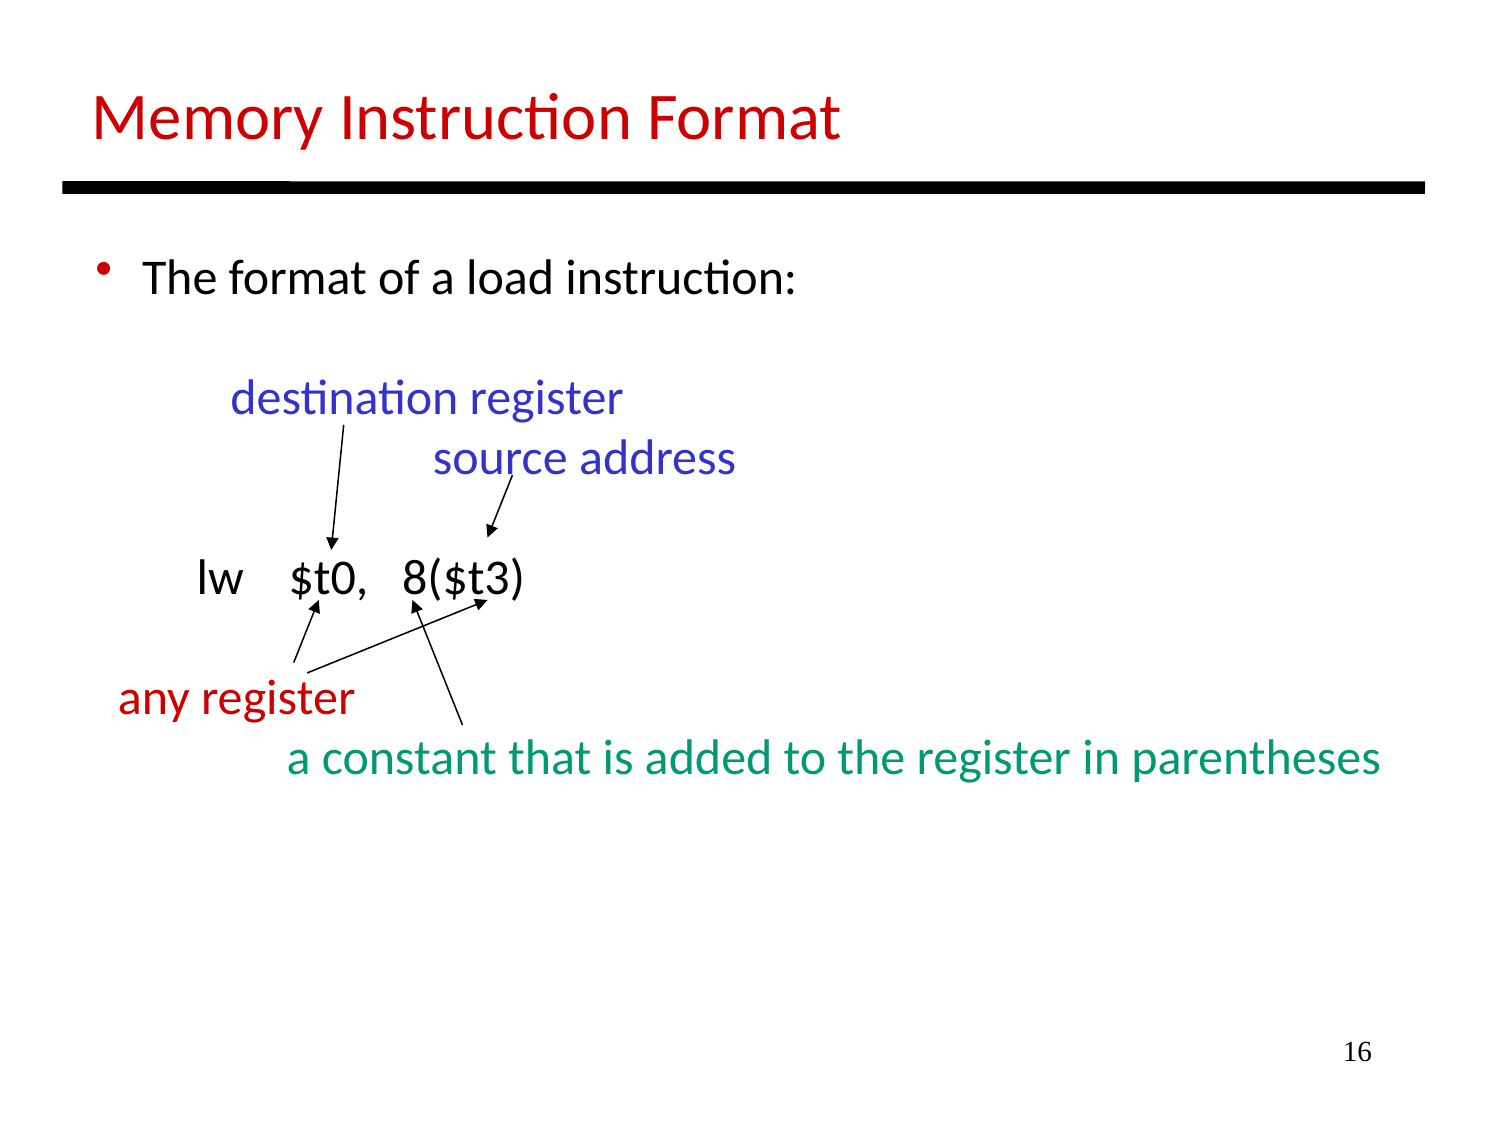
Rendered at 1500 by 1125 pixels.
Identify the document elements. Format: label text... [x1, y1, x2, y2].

text_box Memory Instruction Format [77, 65, 858, 160]
slide_number <number> [1074, 1025, 1388, 1100]
text_box The format of a load instruction: destination register source address lw $t0, 8($t3) any register a constant that is added to the register in parentheses [80, 237, 1397, 793]
